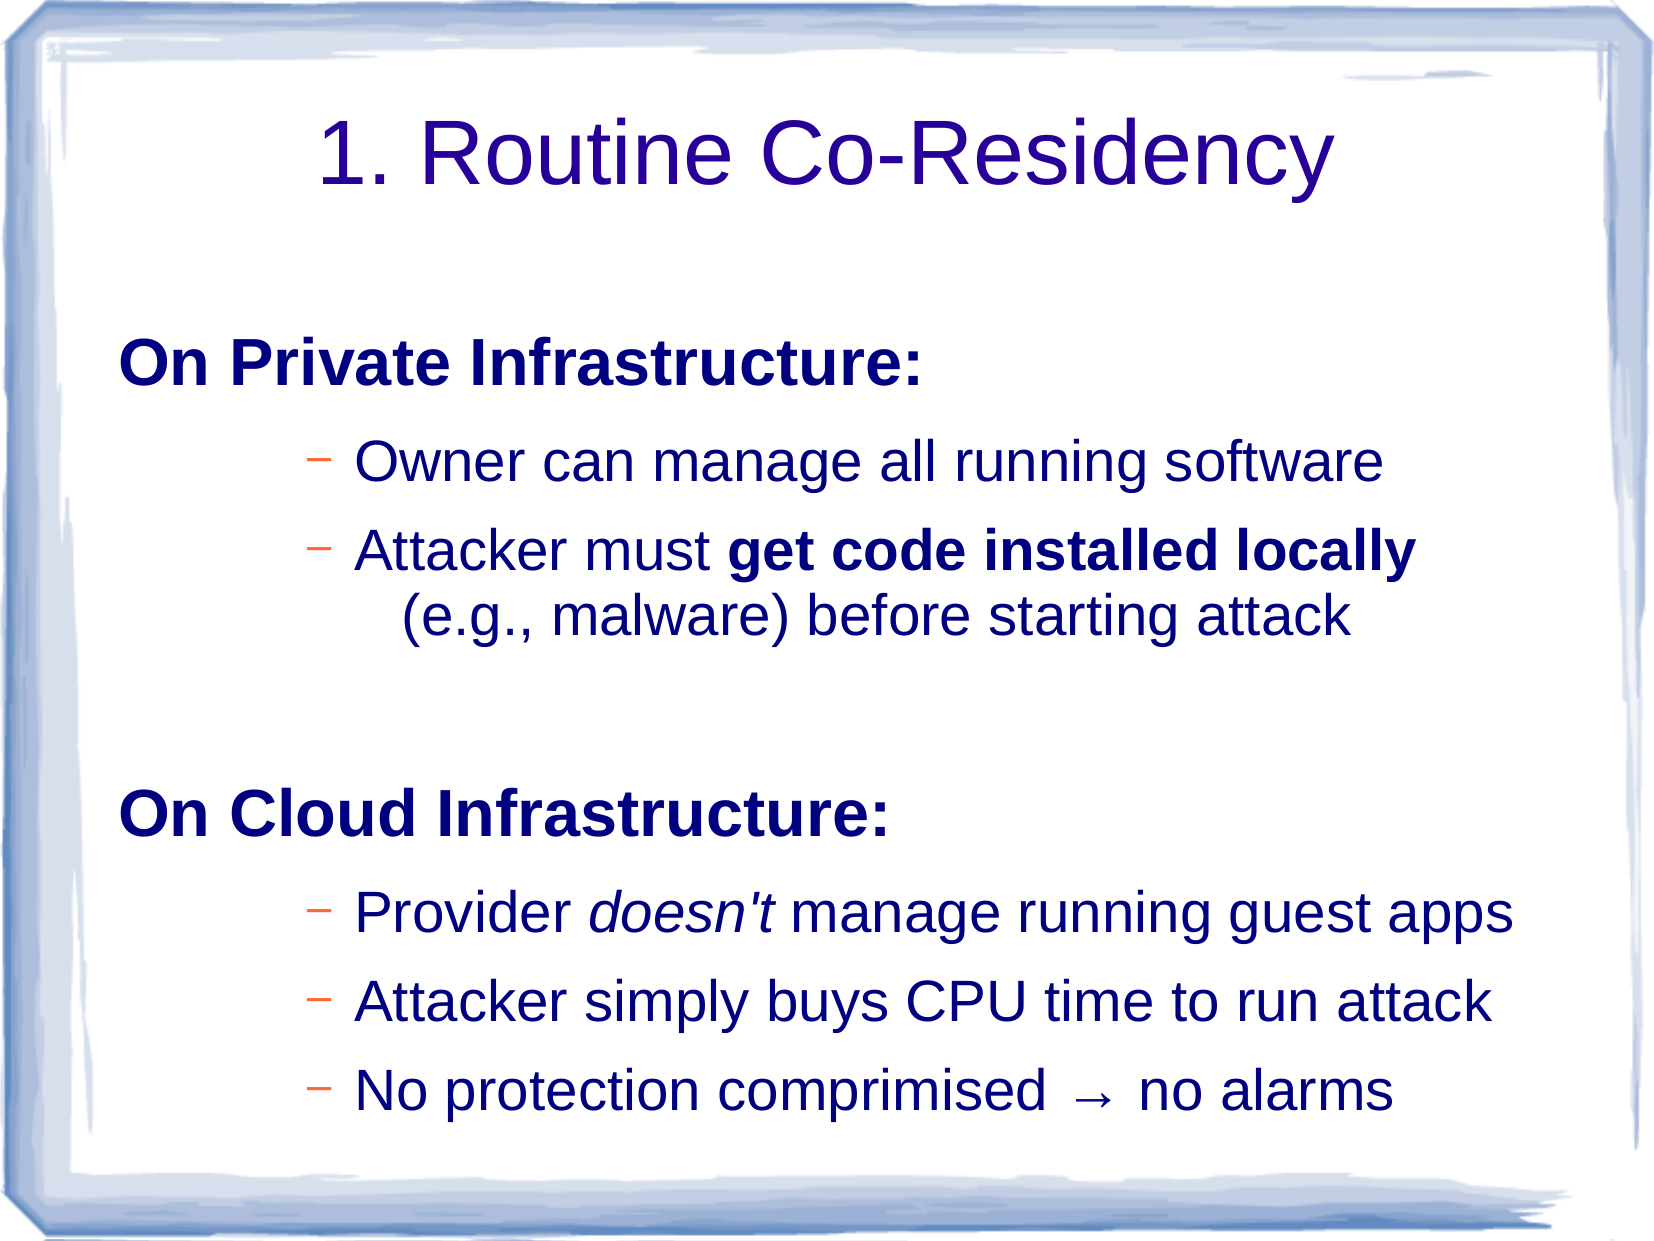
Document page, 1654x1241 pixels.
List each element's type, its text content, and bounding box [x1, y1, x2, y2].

picture [0, 0, 1654, 1241]
list On Private Infrastructure: Owner can manage all running software Attacker must get code installed locally (e.g., malware) before starting attack On Cloud Infrastructure: Provider doesn't manage running guest apps Attacker simply buys CPU time to run attack No protection comprimised → no alarms [118, 324, 1571, 1122]
title 1. Routine Co-Residency [82, 56, 1571, 250]
